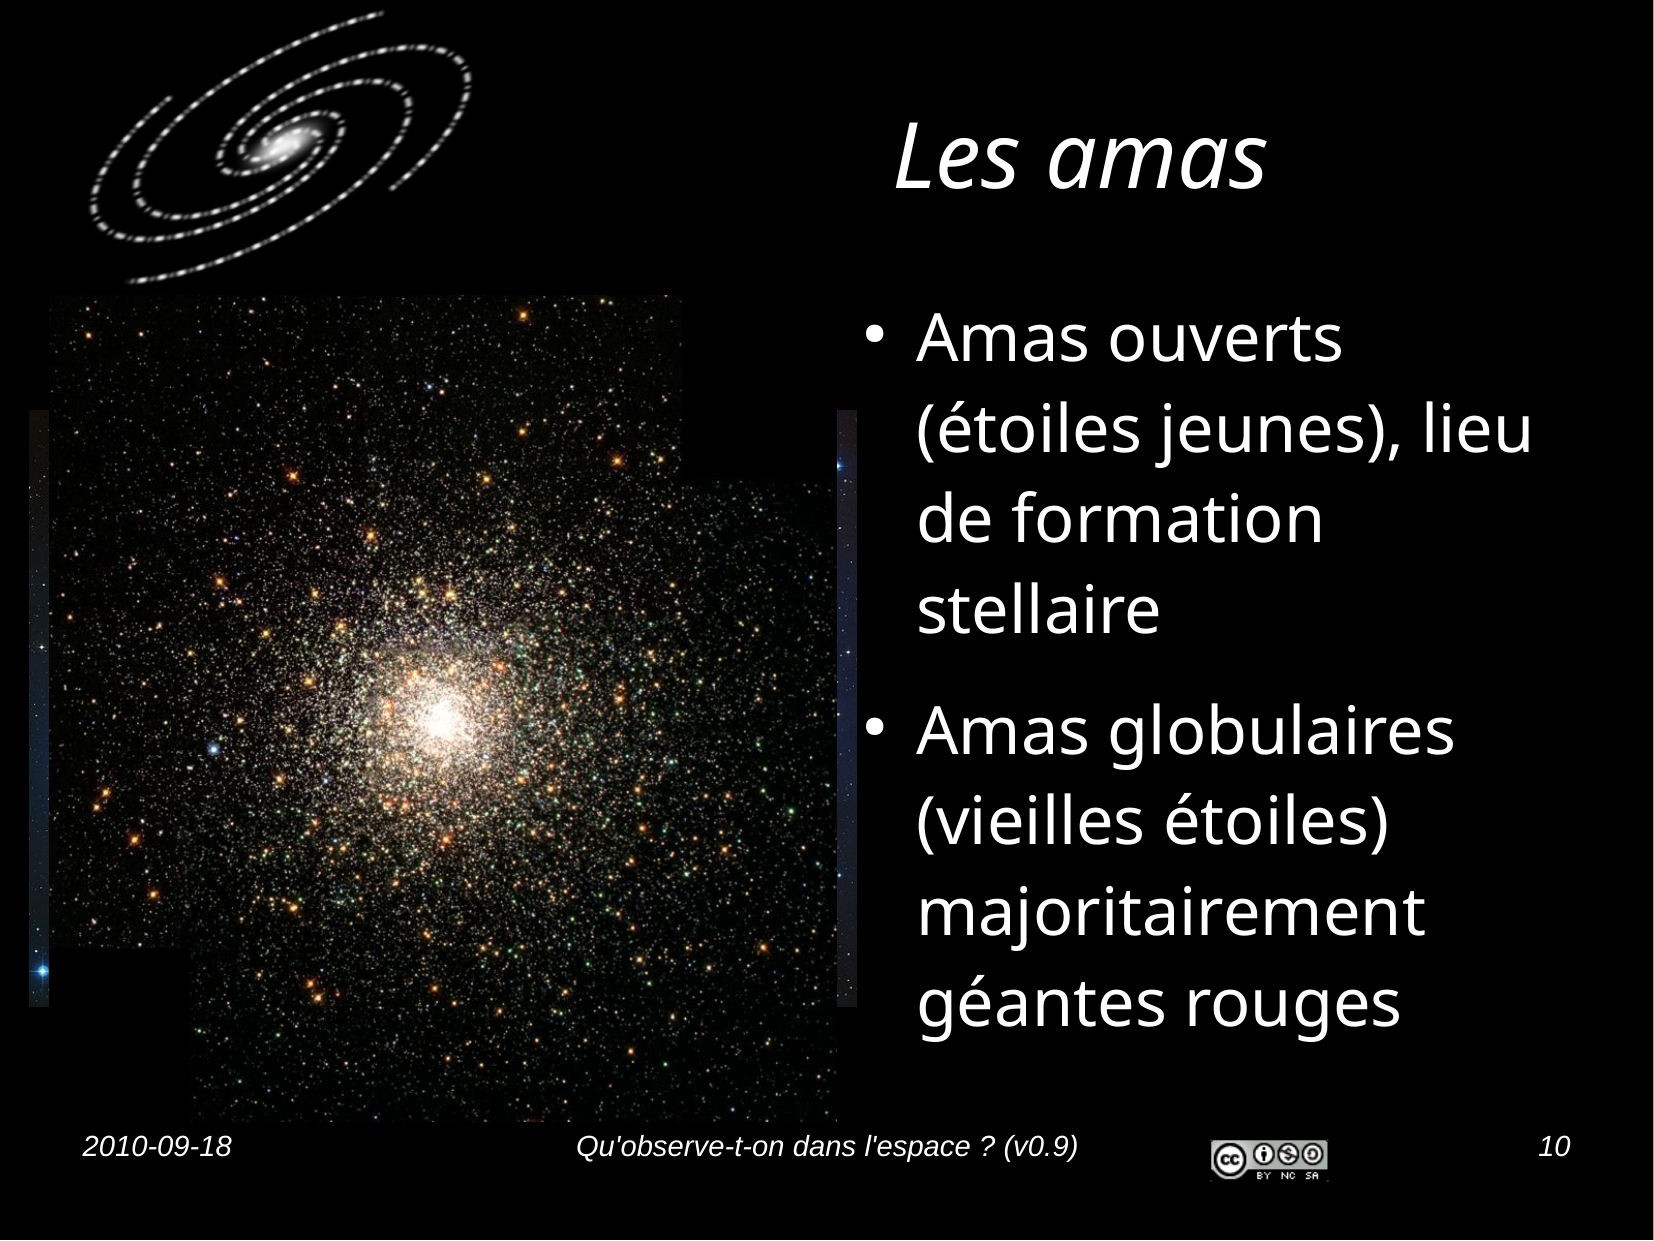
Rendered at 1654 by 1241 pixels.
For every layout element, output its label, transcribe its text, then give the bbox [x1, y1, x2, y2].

picture [29, 295, 857, 1123]
list Amas ouverts (étoiles jeunes), lieu de formation stellaire Amas globulaires (vieilles étoiles) majoritairement géantes rouges [845, 290, 1572, 1109]
picture [88, 8, 473, 286]
picture [1210, 1139, 1329, 1182]
title Les amas [590, 56, 1571, 250]
